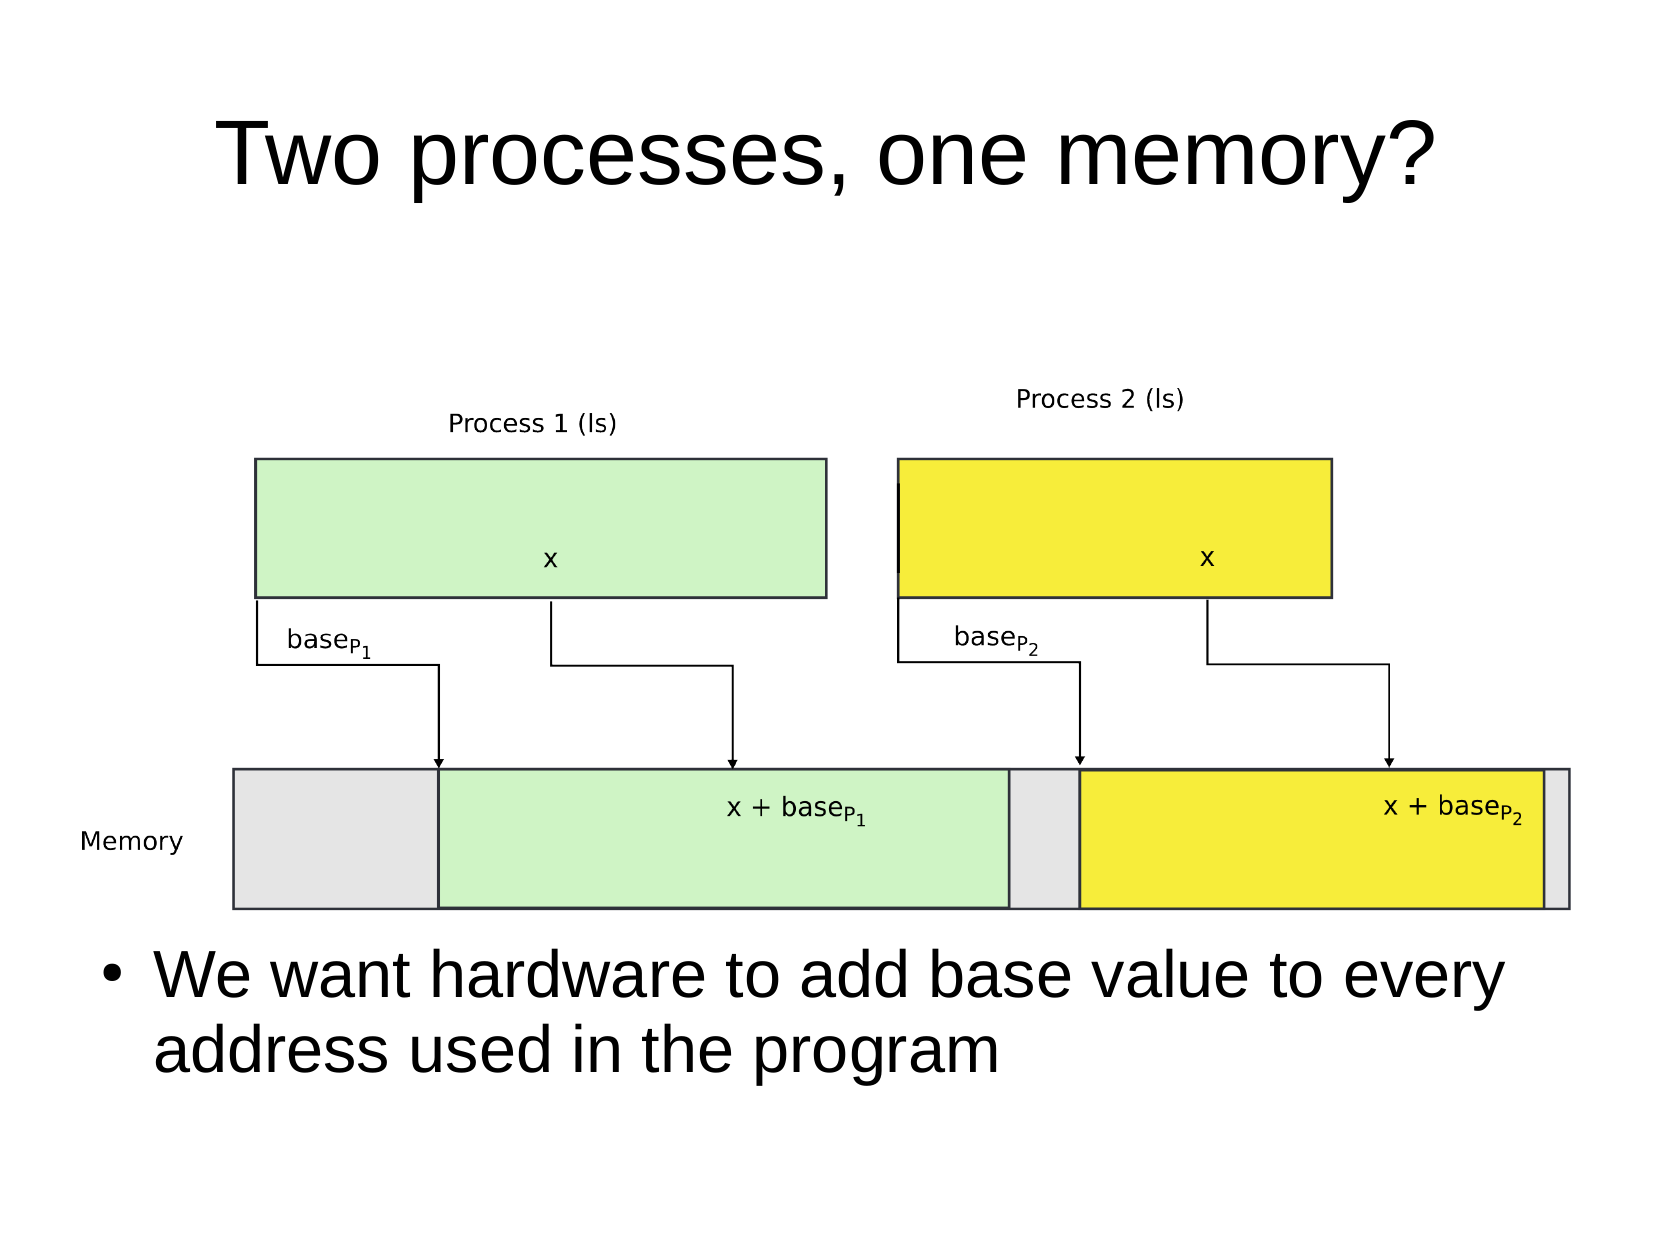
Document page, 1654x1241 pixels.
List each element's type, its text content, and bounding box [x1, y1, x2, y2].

title Two processes, one memory? [82, 49, 1571, 257]
picture [82, 388, 1571, 911]
list We want hardware to add base value to every address used in the program [82, 937, 1571, 1163]
